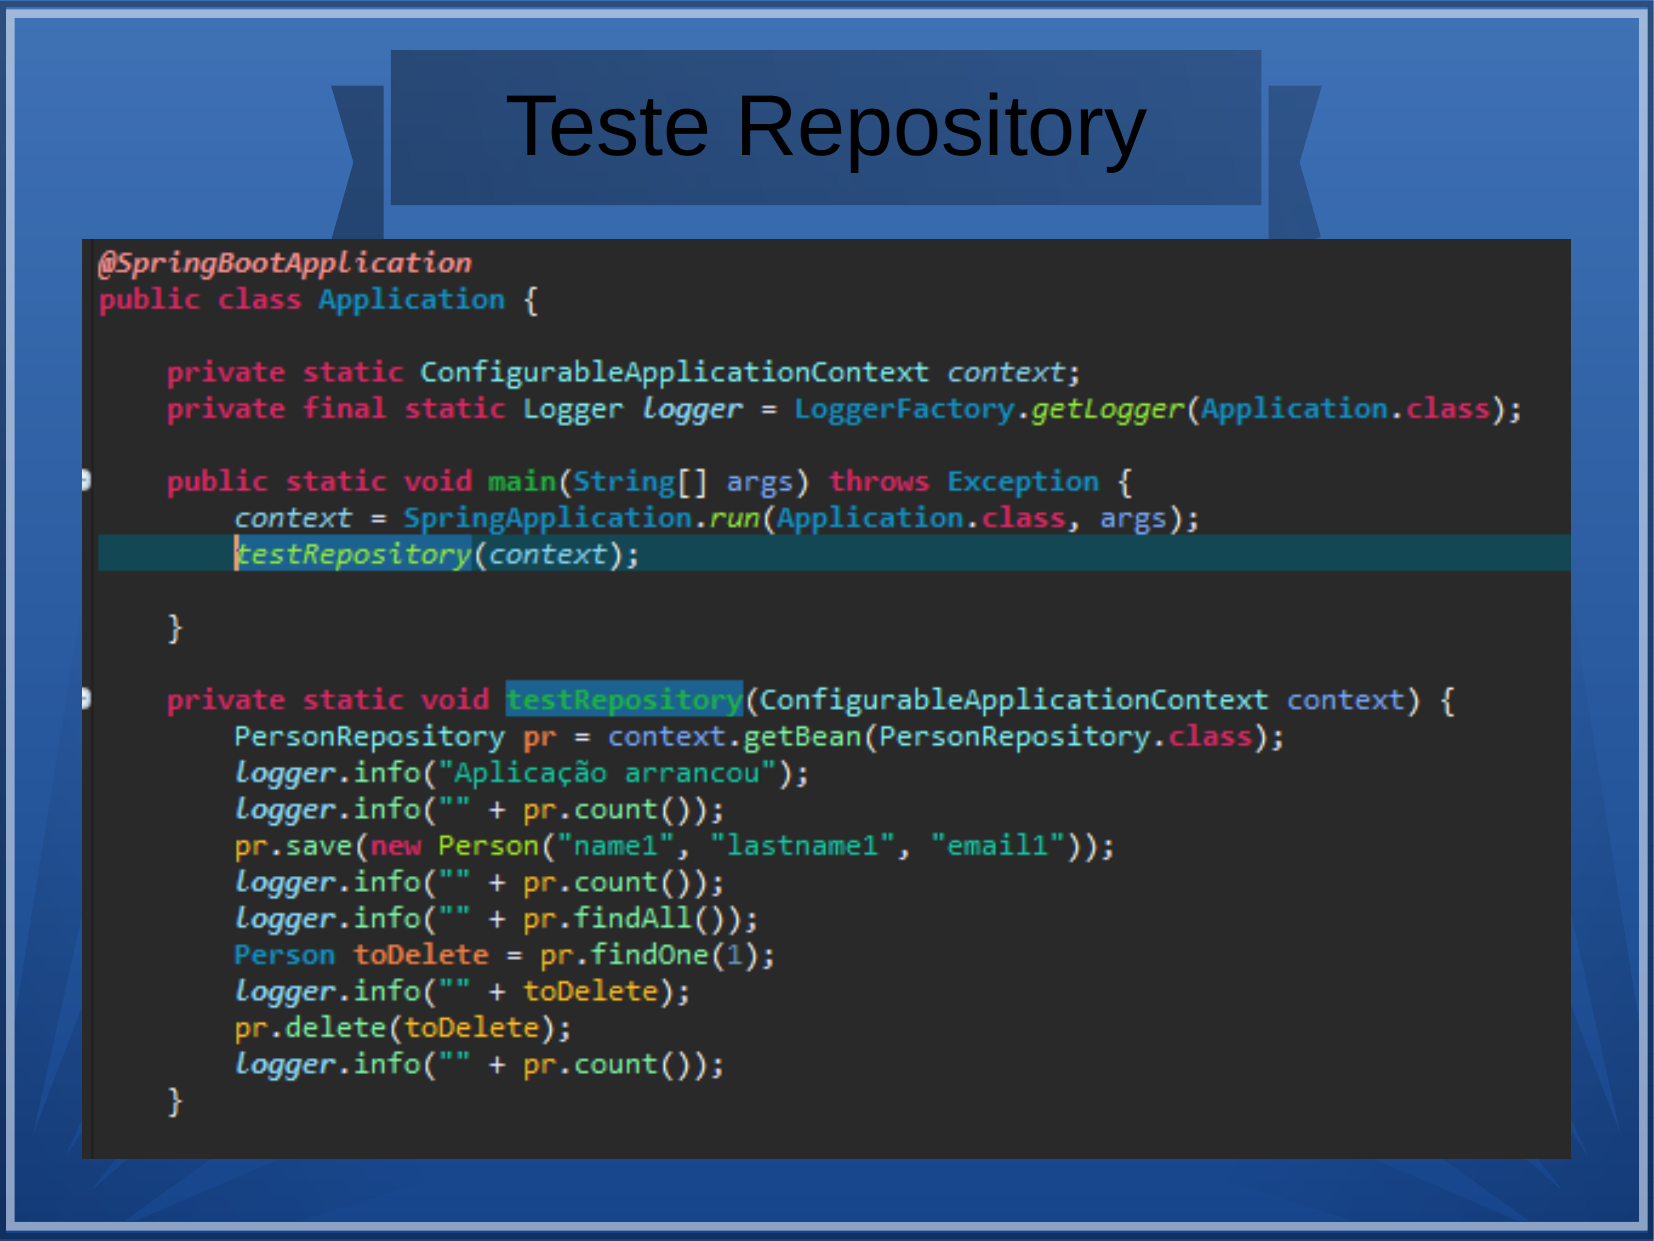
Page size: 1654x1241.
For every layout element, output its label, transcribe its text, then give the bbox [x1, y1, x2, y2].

title Teste Repository [389, 47, 1264, 205]
picture [82, 239, 1571, 1159]
